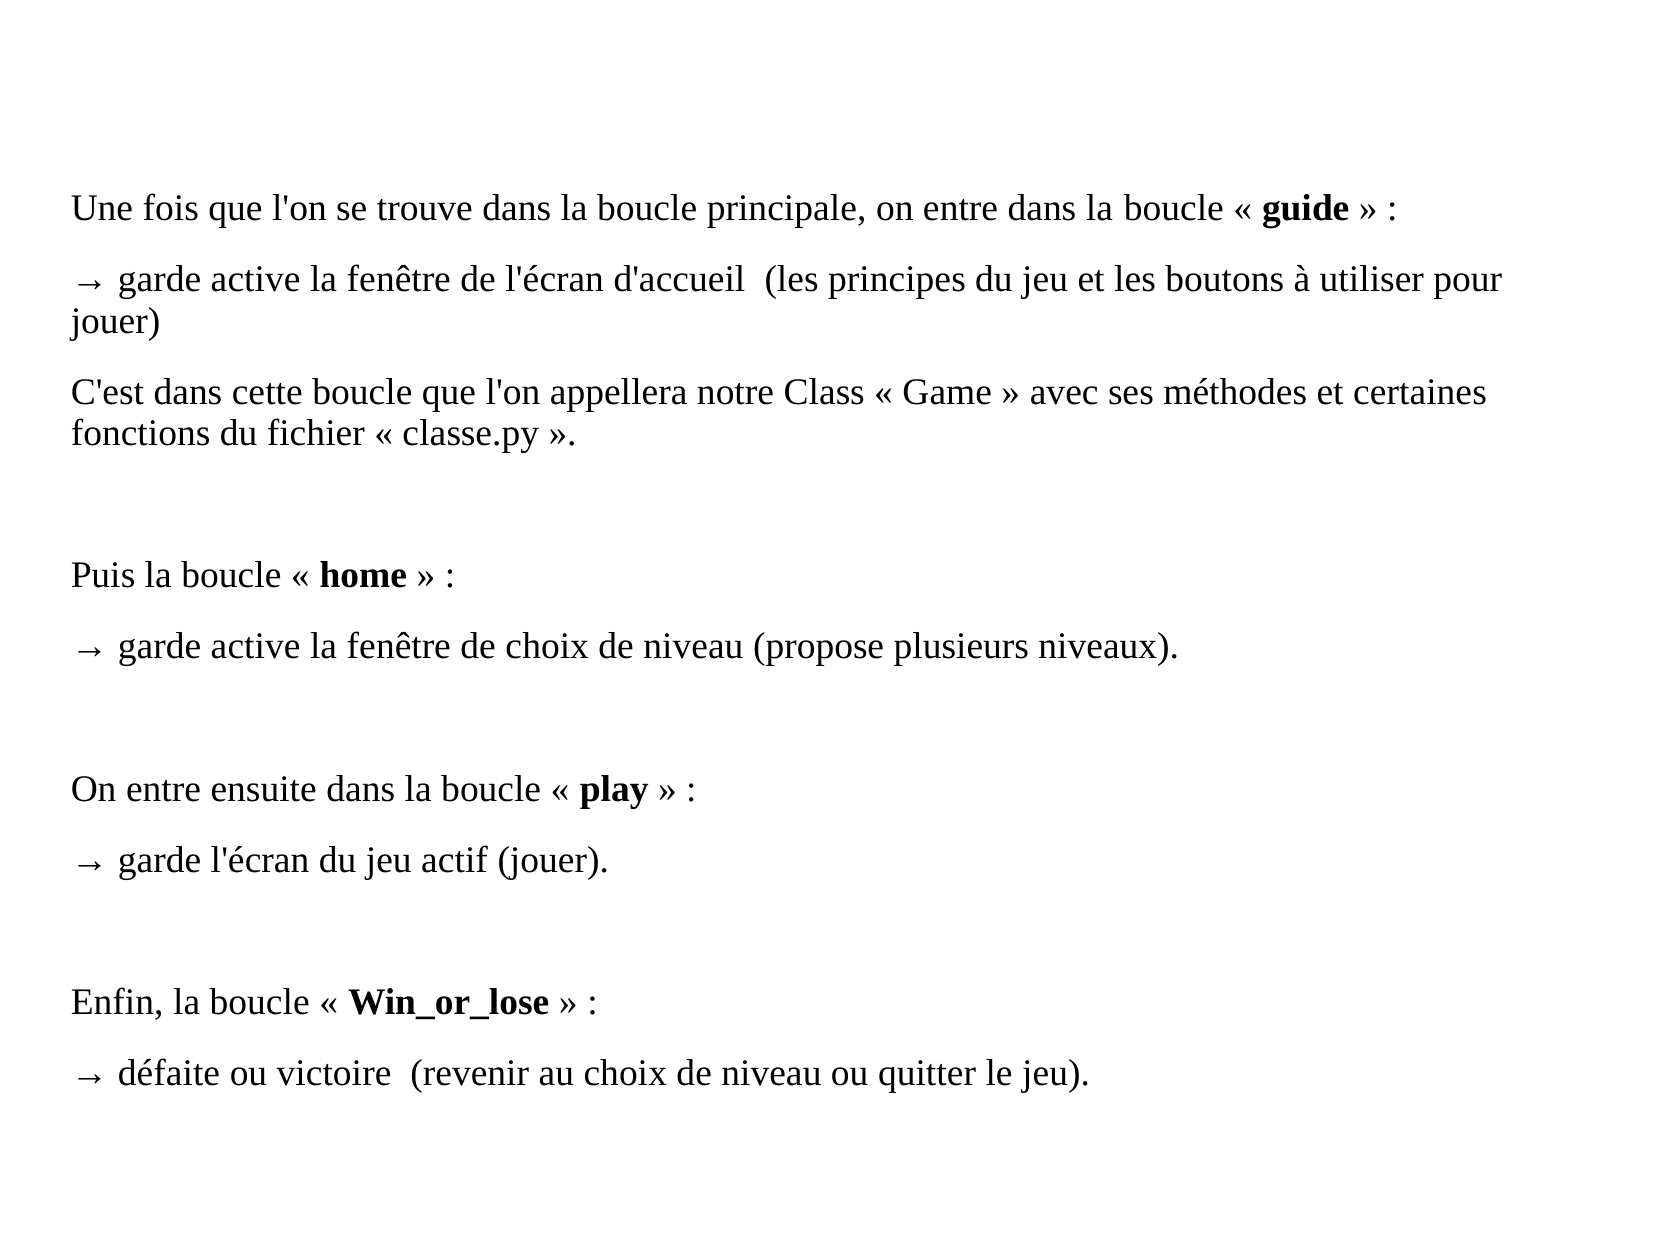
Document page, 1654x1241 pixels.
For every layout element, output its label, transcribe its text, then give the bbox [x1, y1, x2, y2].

list Une fois que l'on se trouve dans la boucle principale, on entre dans la boucle « guide » : → garde active la fenêtre de l'écran d'accueil (les principes du jeu et les boutons à utiliser pour jouer) C'est dans cette boucle que l'on appellera notre Class « Game » avec ses méthodes et certaines fonctions du fichier « classe.py ». Puis la boucle « home » : → garde active la fenêtre de choix de niveau (propose plusieurs niveaux). On entre ensuite dans la boucle « play » : → garde l'écran du jeu actif (jouer). Enfin, la boucle « Win_or_lose » : → défaite ou victoire (revenir au choix de niveau ou quitter le jeu). [70, 187, 1560, 1241]
